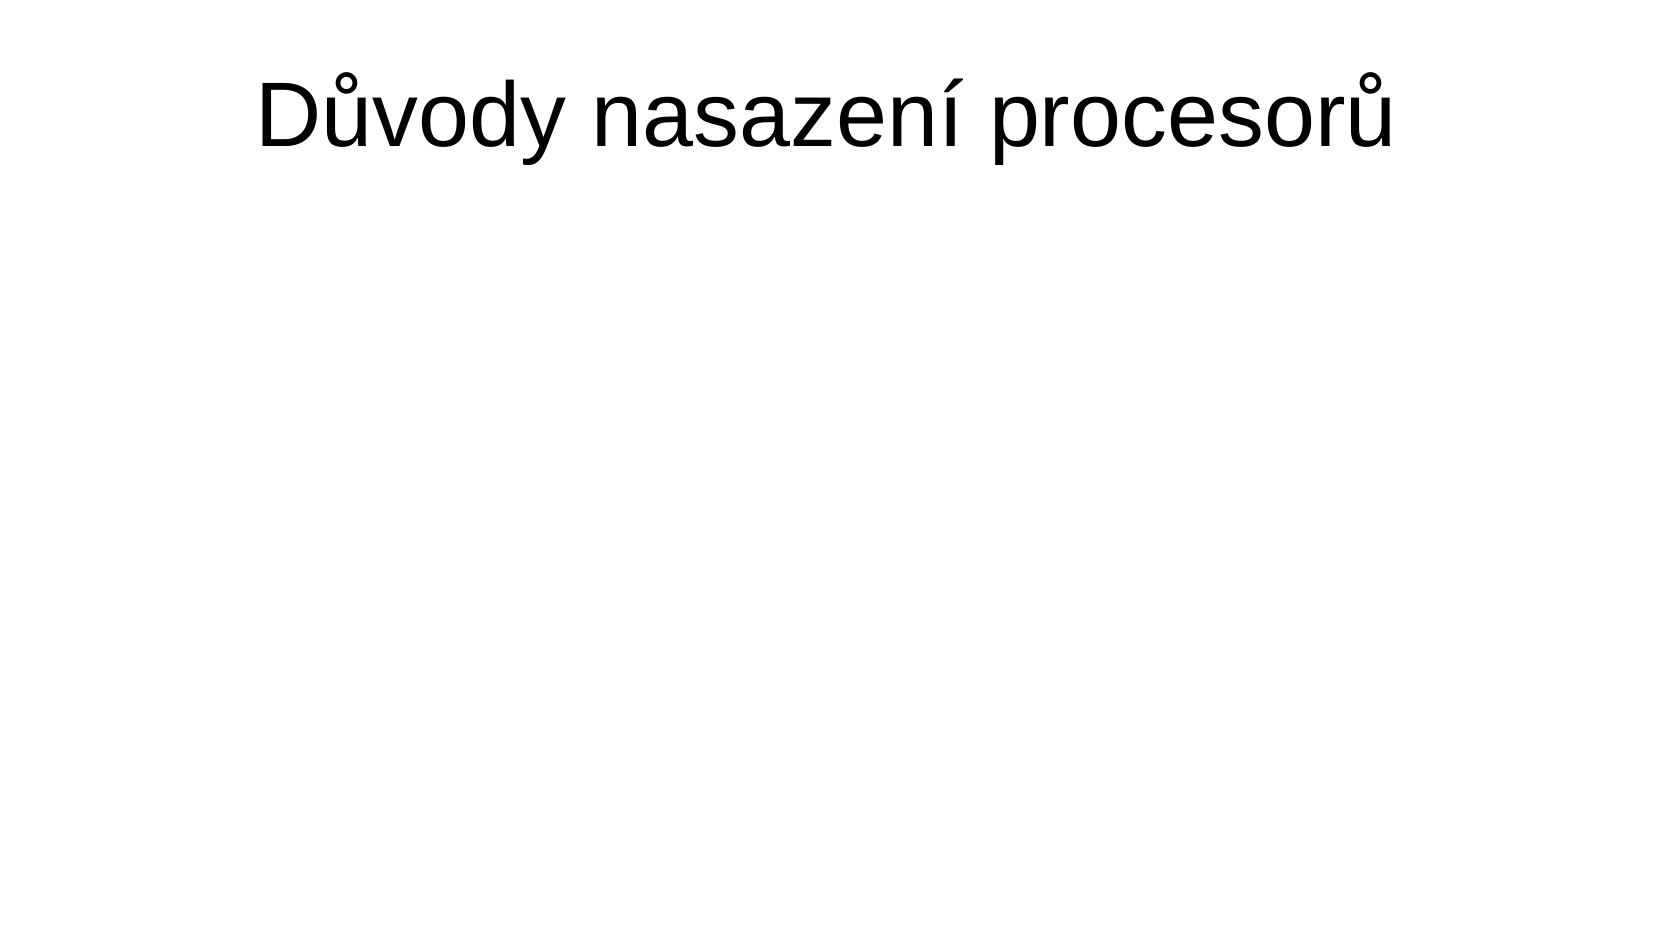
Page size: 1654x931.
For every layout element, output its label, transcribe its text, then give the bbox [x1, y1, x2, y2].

title Důvody nasazení procesorů [82, 37, 1571, 193]
